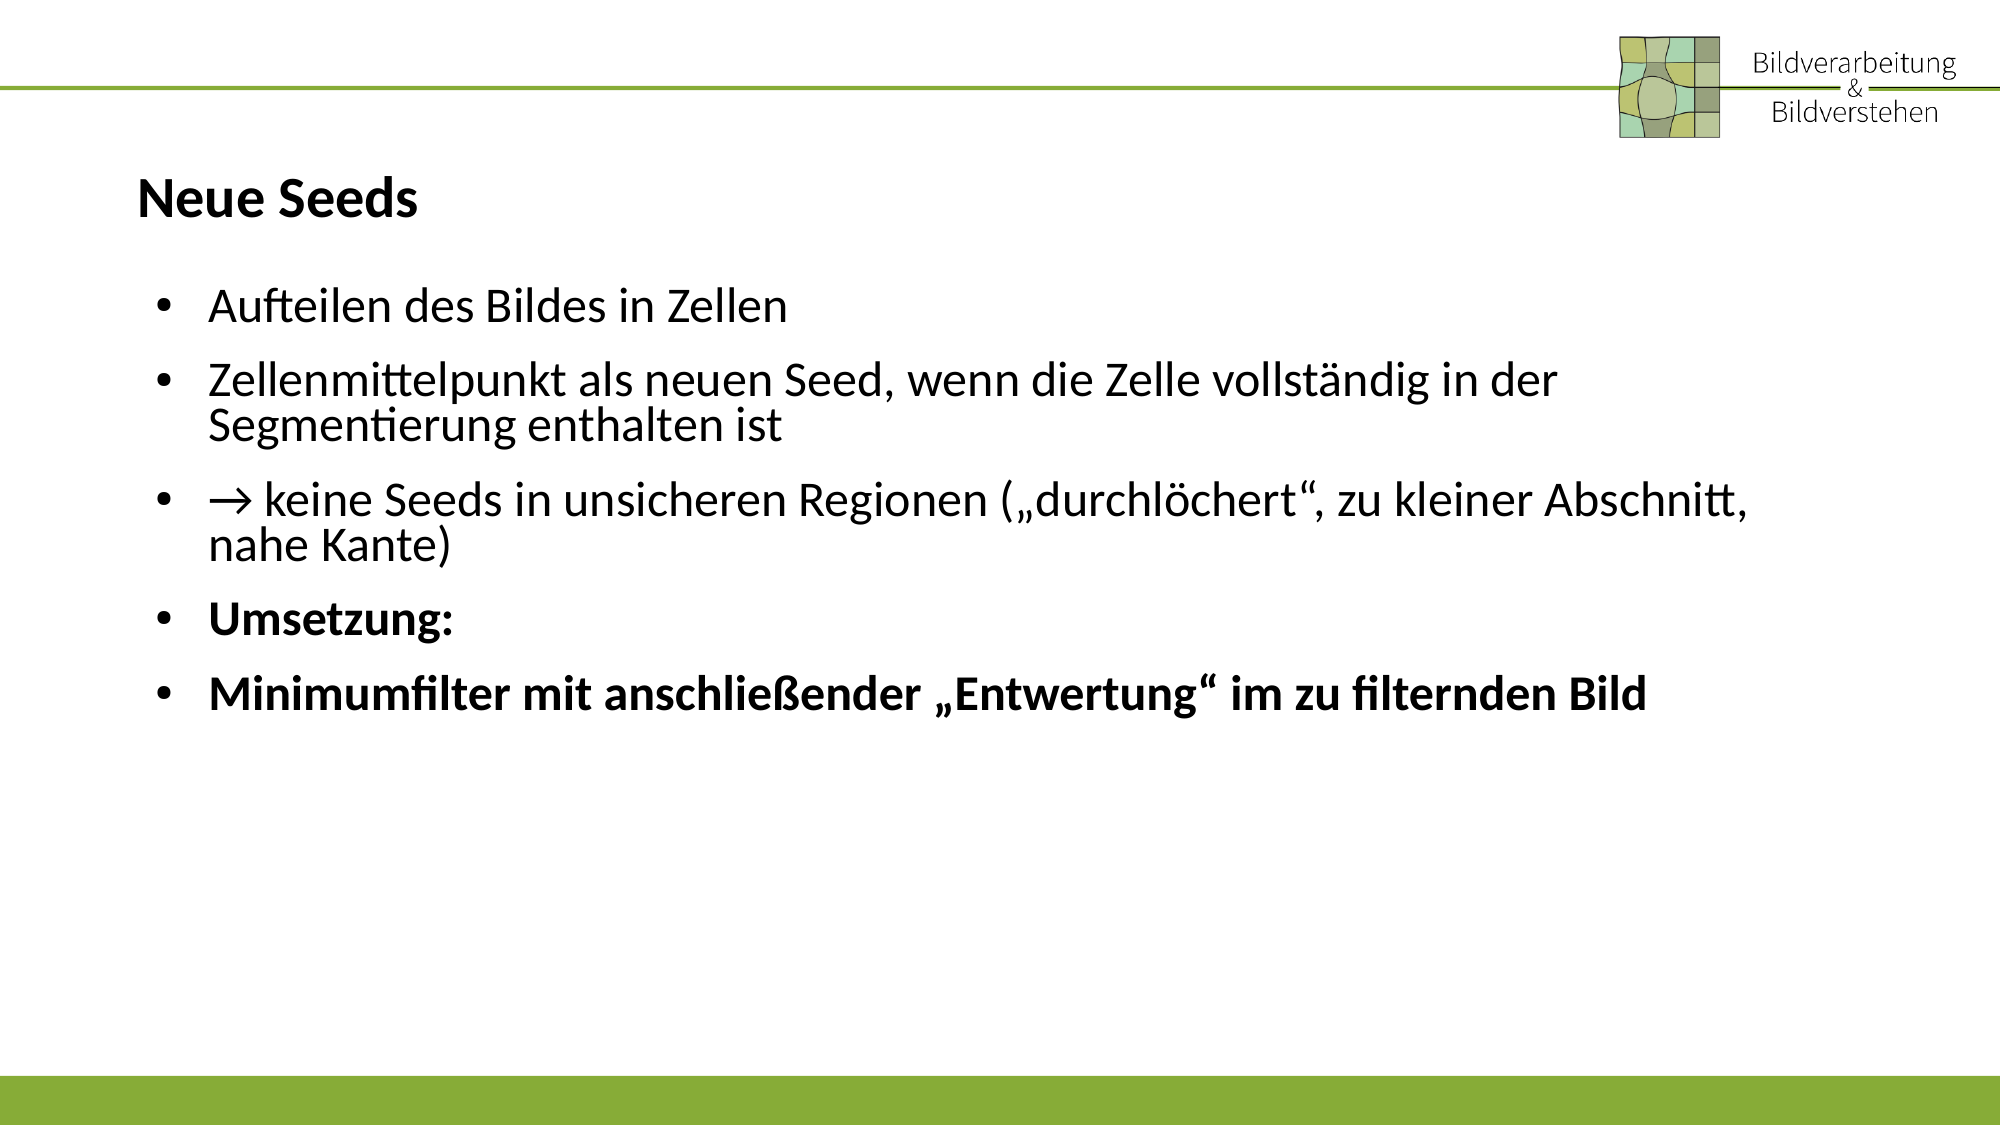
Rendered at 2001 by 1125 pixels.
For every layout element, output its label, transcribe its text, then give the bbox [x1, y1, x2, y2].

picture [1618, 36, 2000, 138]
list Aufteilen des Bildes in Zellen Zellenmittelpunkt als neuen Seed, wenn die Zelle vollständig in der Segmentierung enthalten ist → keine Seeds in unsicheren Regionen („durchlöchert“, zu kleiner Abschnitt, nahe Kante) Umsetzung: Minimumfilter mit anschließender „Entwertung“ im zu filternden Bild [137, 286, 1863, 1001]
title Neue Seeds [137, 153, 1863, 251]
